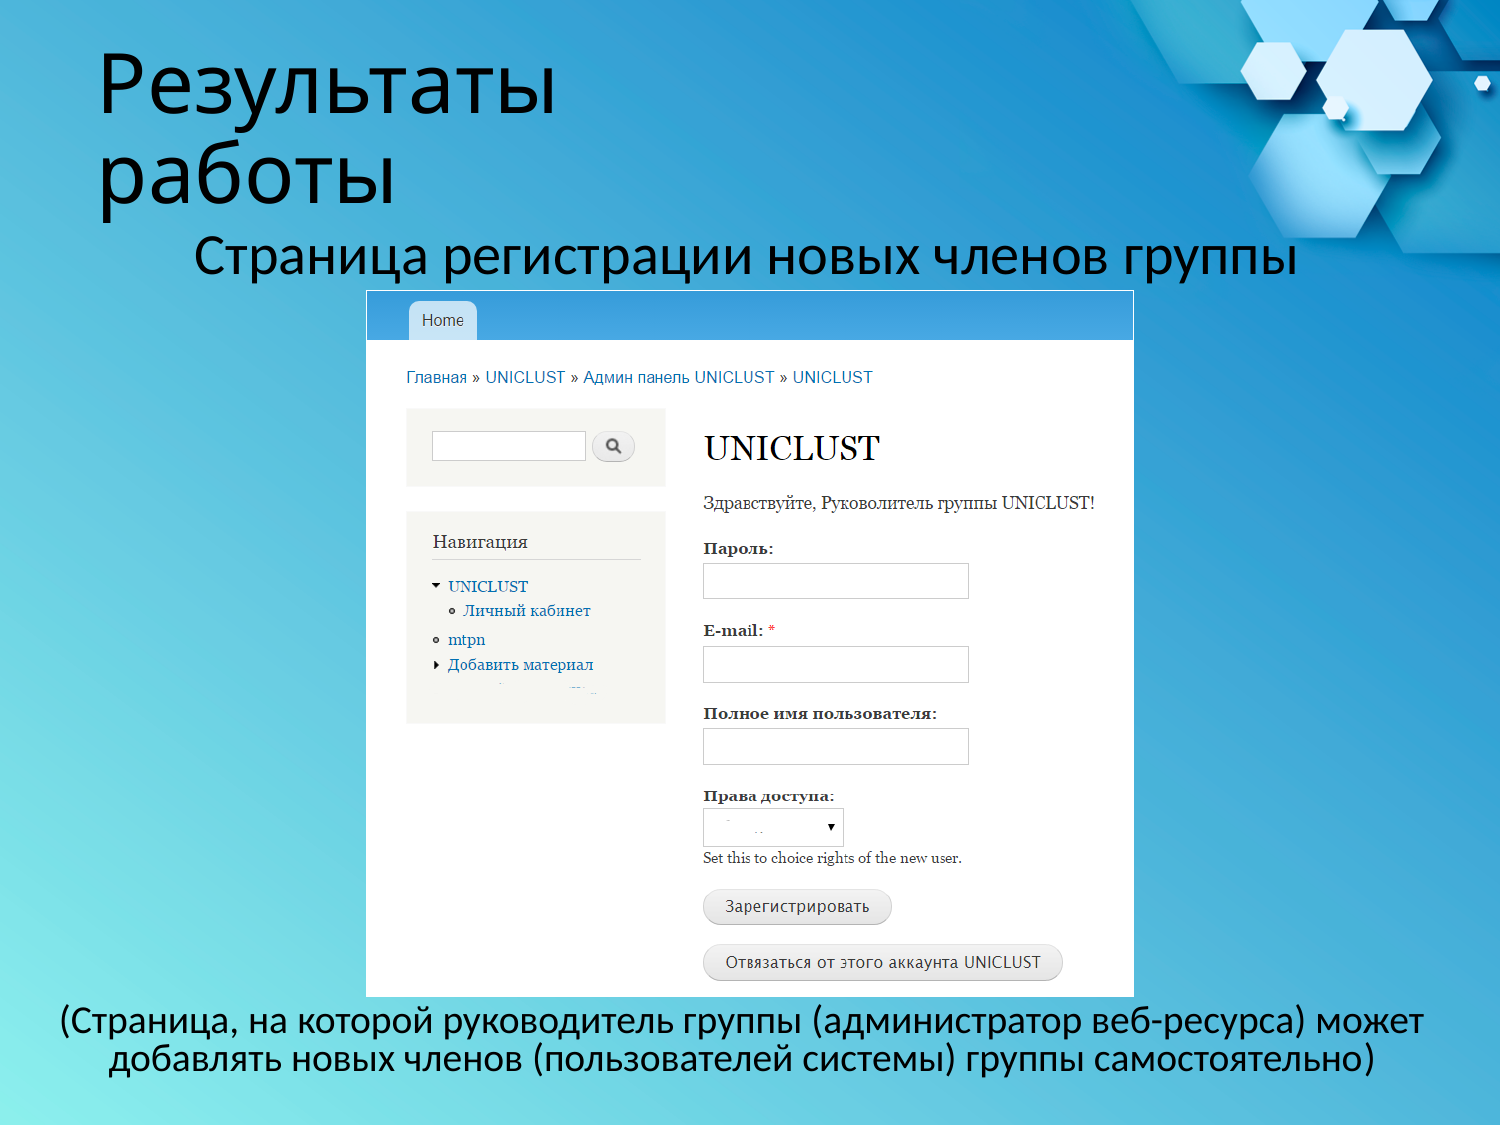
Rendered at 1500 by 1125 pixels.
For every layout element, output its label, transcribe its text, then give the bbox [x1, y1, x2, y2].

list Страница регистрации новых членов группы [101, 216, 1393, 316]
picture [367, 291, 1133, 995]
title Результаты работы [81, 34, 806, 230]
text_box (Страница, на которой руководитель группы (администратор веб-ресурса) может добавлять новых членов (пользователей системы) группы самостоятельно) [24, 995, 1461, 1095]
